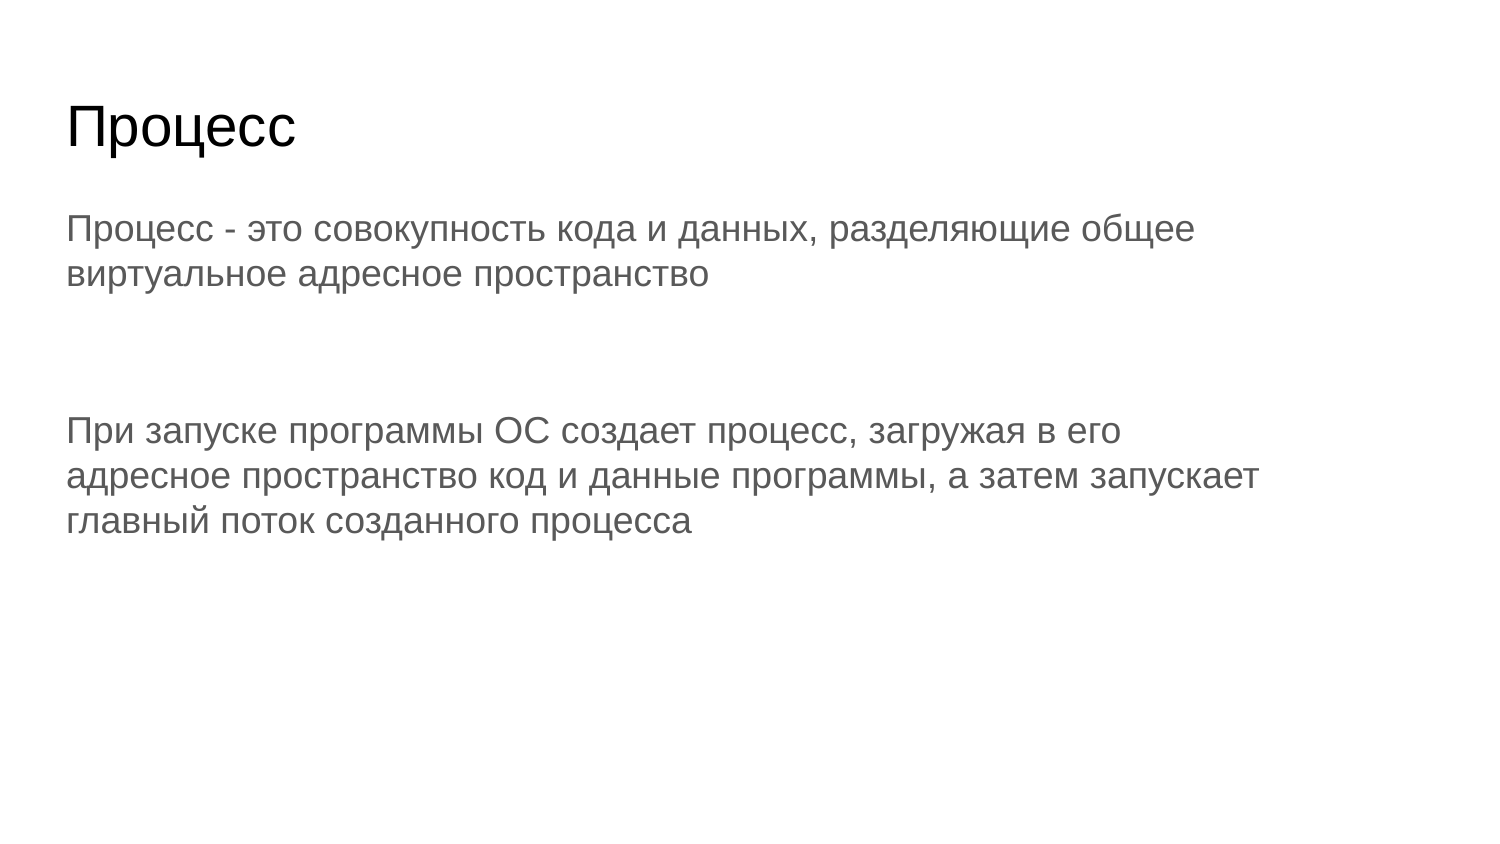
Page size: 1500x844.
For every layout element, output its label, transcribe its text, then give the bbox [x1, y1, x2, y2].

list Процесс - это совокупность кода и данных, разделяющие общее виртуальное адресное пространство При запуске программы ОС создает процесс, загружая в его адресное пространство код и данные программы, а затем запускает главный поток созданного процесса [51, 189, 1284, 750]
title Процесс [51, 72, 1449, 167]
